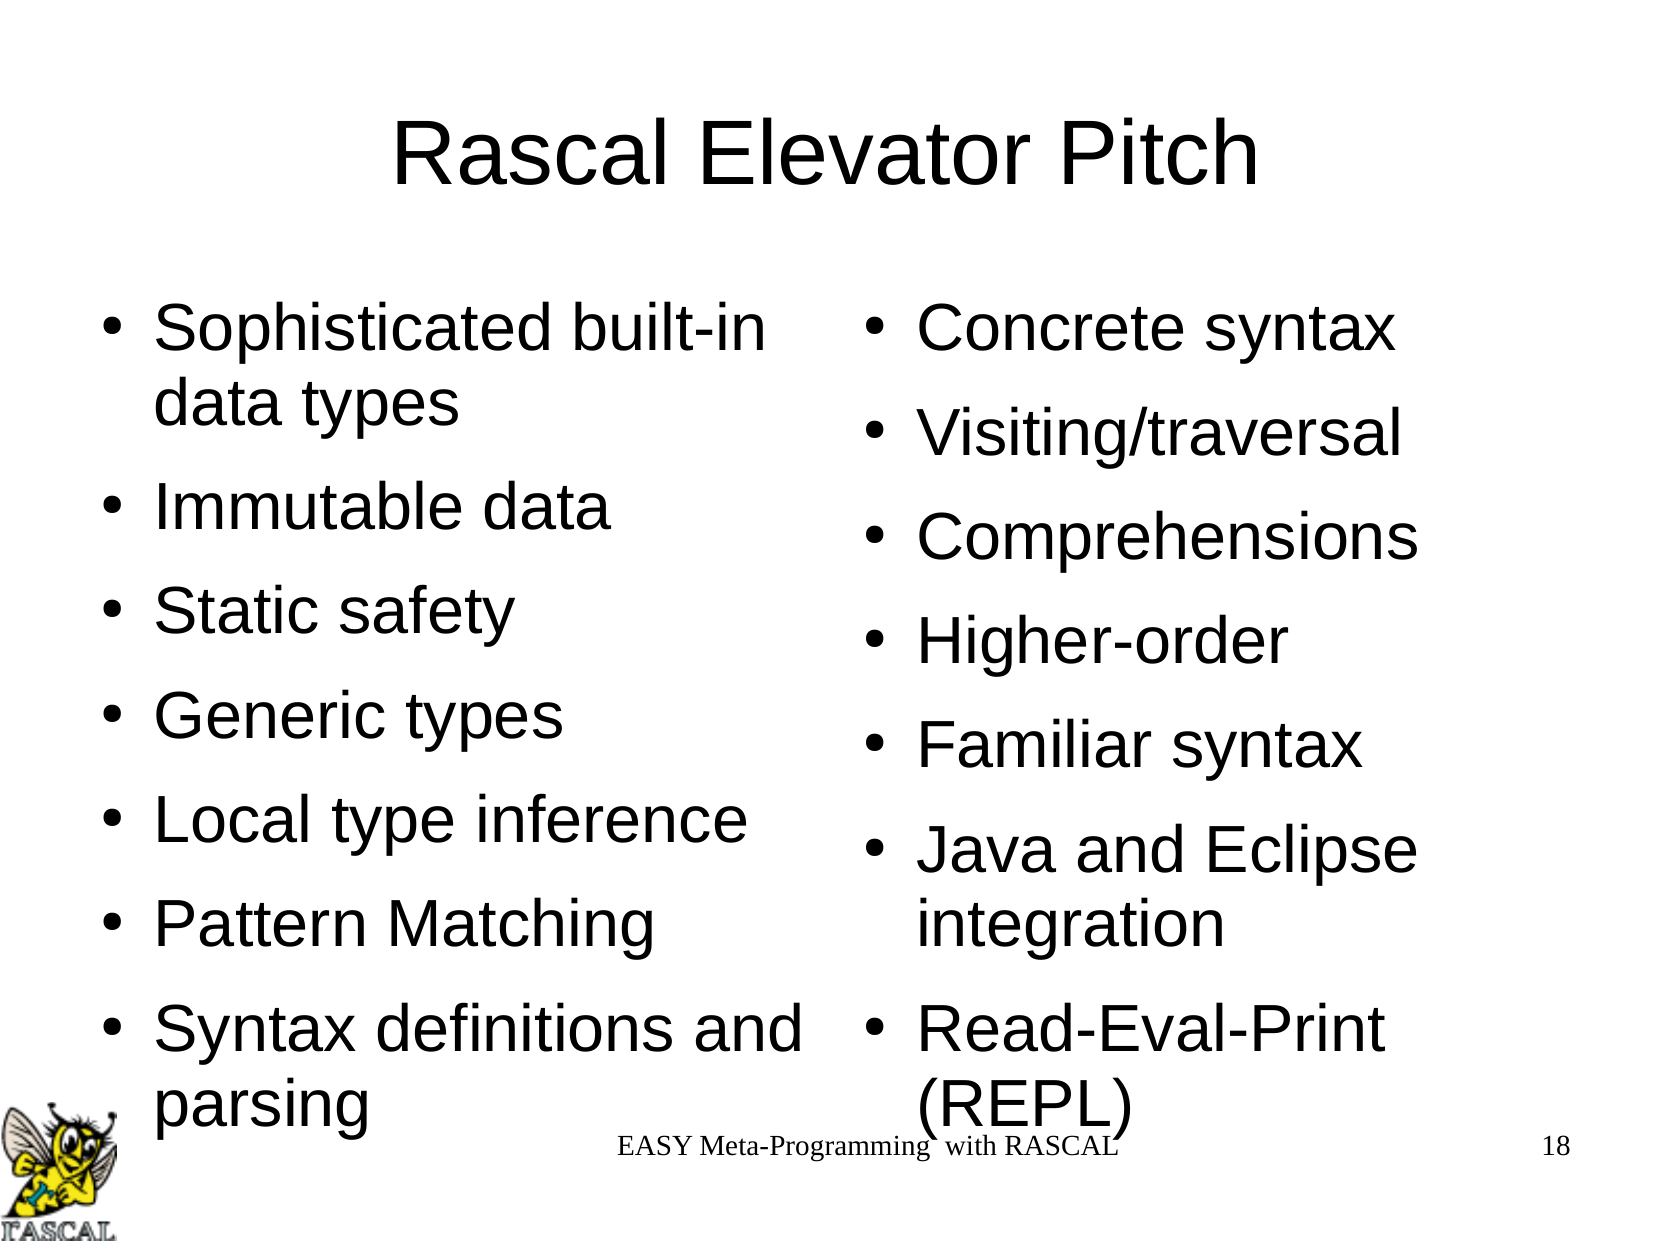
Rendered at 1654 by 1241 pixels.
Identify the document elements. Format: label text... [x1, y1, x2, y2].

list Sophisticated built-in data types Immutable data Static safety Generic types Local type inference Pattern Matching Syntax definitions and parsing [82, 290, 809, 1088]
title Rascal Elevator Pitch [82, 49, 1571, 257]
picture [0, 1102, 117, 1241]
list Concrete syntax Visiting/traversal Comprehensions Higher-order Familiar syntax Java and Eclipse integration Read-Eval-Print (REPL) [845, 290, 1572, 1109]
